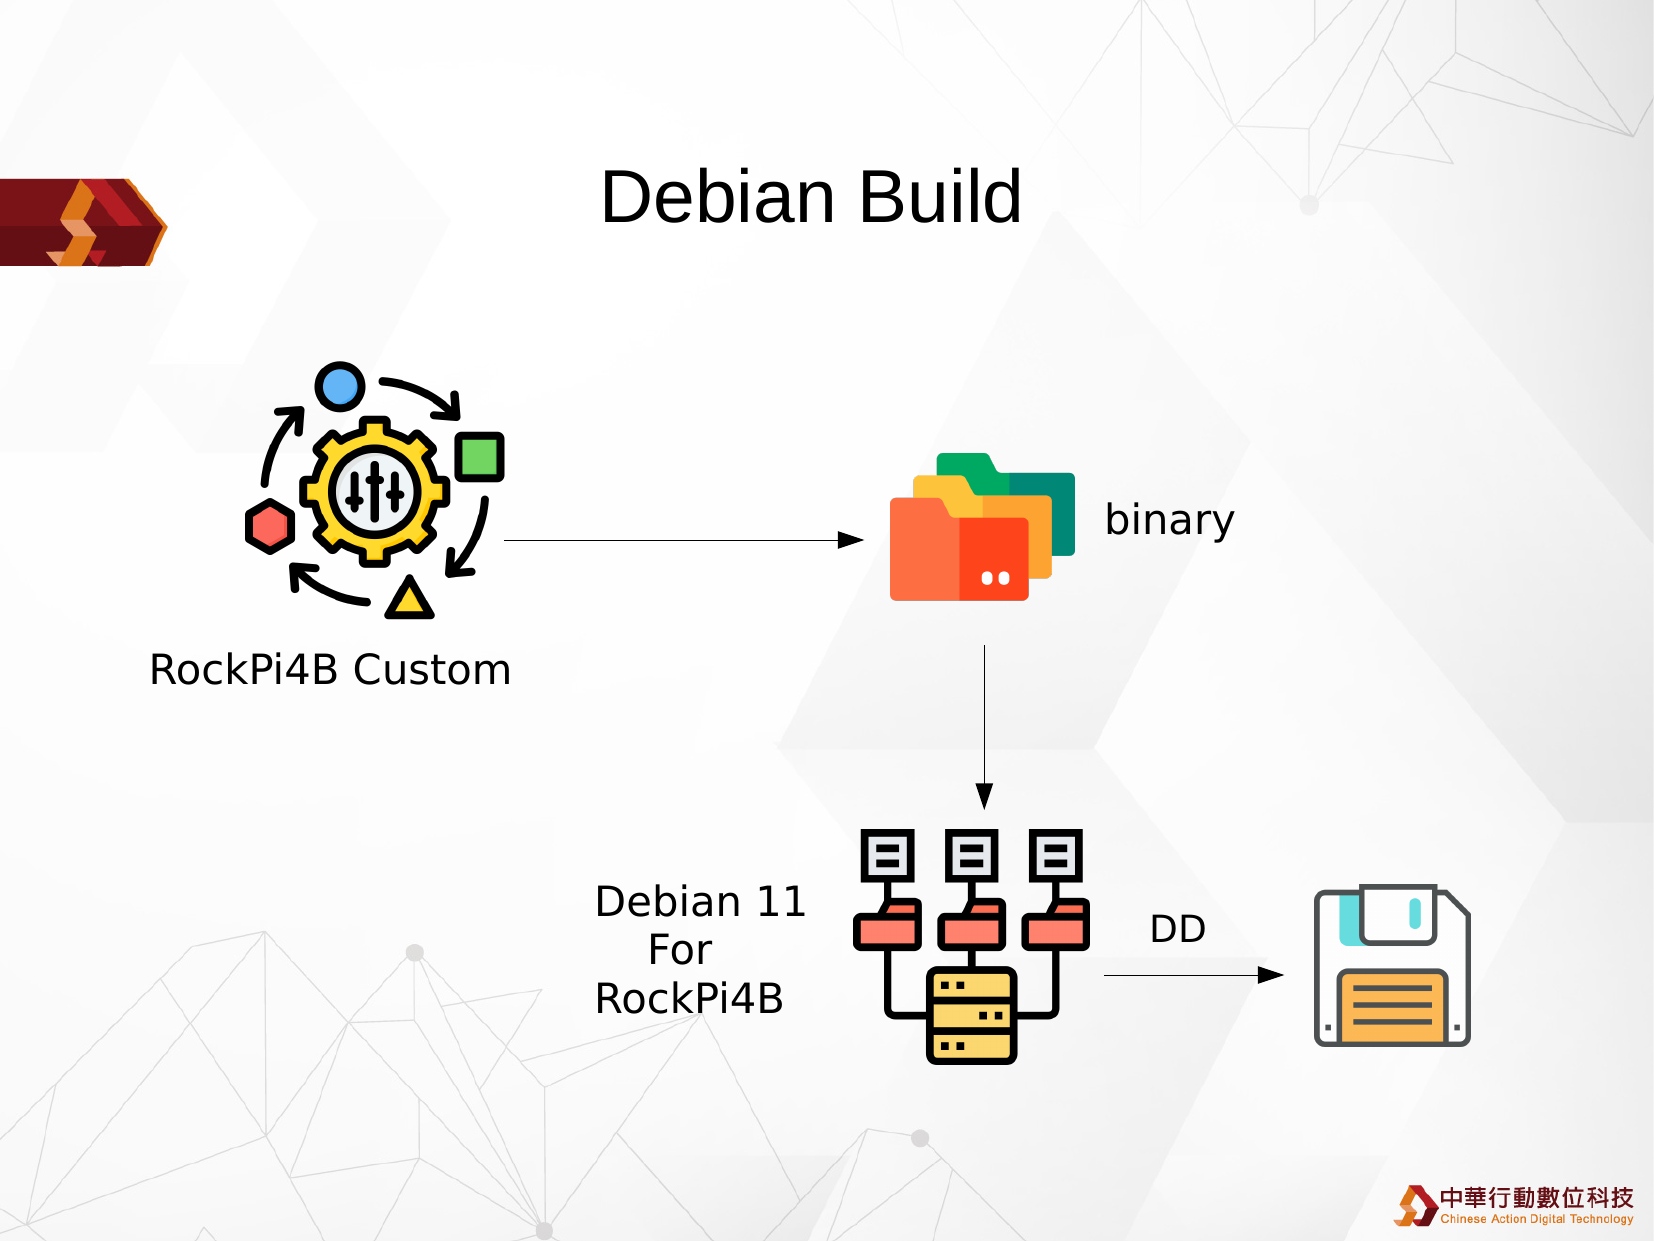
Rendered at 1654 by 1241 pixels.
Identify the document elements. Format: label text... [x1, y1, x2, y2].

text_box Debian 11 For RockPi4B [579, 870, 850, 1031]
text_box RockPi4B Custom [133, 638, 655, 736]
picture [0, 0, 1654, 1241]
text_box binary [1089, 488, 1315, 586]
text_box DD [1134, 900, 1255, 959]
title Debian Build [118, 112, 1506, 281]
